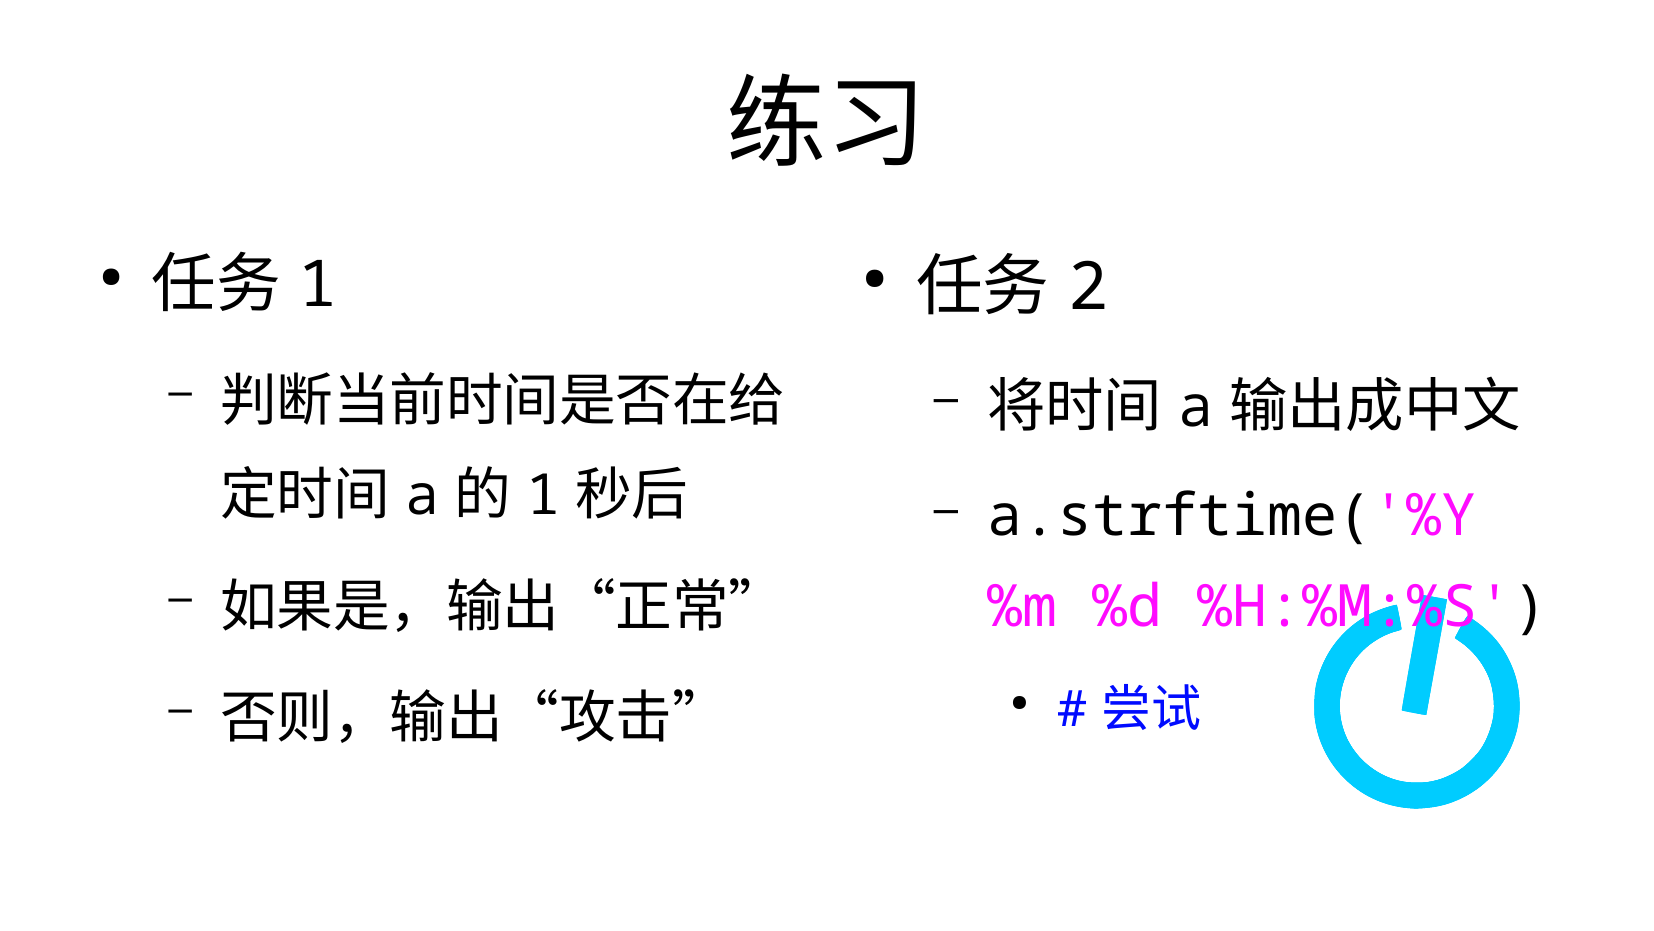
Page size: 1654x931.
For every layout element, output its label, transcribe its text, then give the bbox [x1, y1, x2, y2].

list 任务1 判断当前时间是否在给定时间a的1秒后 如果是，输出“正常” 否则，输出“攻击” [82, 217, 809, 756]
list 任务2 将时间a输出成中文 a.strftime('%Y %m %d %H:%M:%S') #尝试 [845, 217, 1572, 756]
title 练习 [82, 37, 1571, 193]
